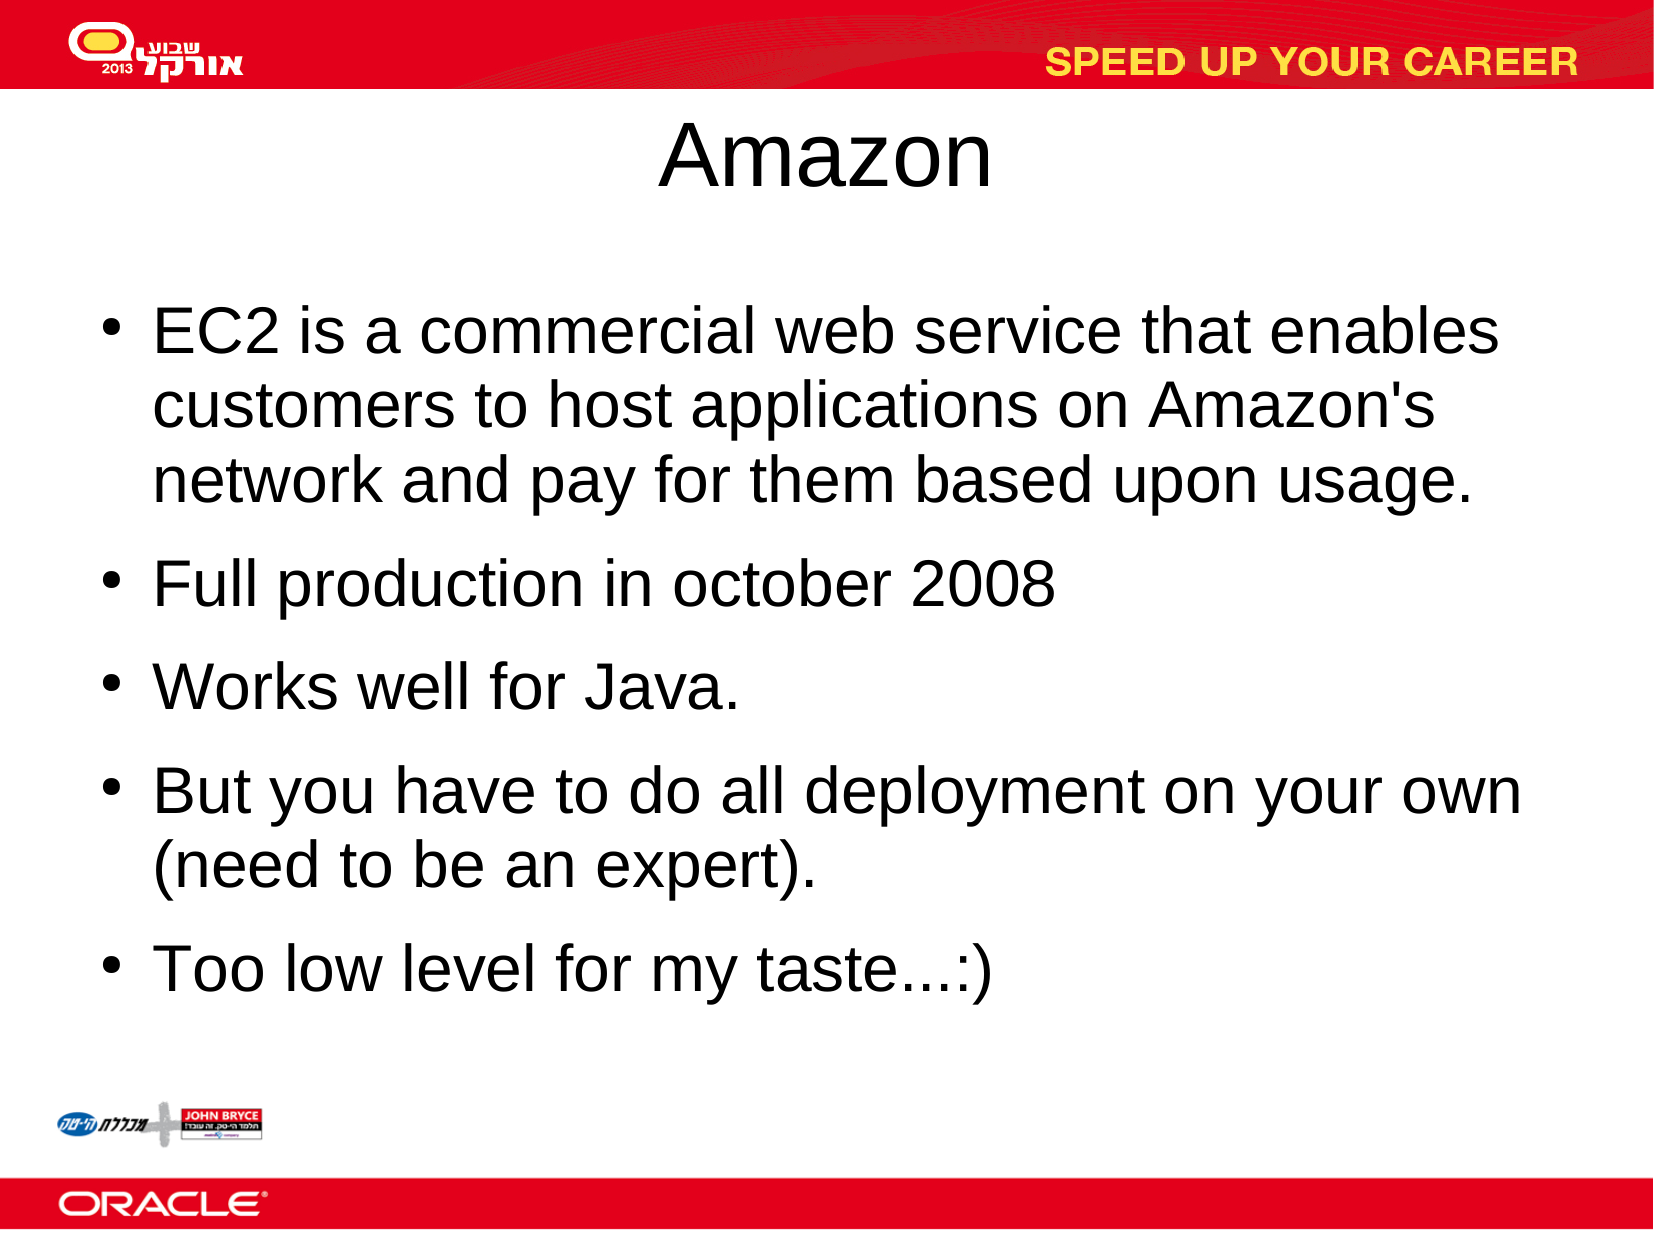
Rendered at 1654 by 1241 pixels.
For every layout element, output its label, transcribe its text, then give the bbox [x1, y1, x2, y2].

picture [0, 1087, 1653, 1240]
picture [0, 0, 1654, 89]
title Amazon [82, 49, 1571, 257]
list EC2 is a commercial web service that enables customers to host applications on Amazon's network and pay for them based upon usage. Full production in october 2008 Works well for Java. But you have to do all deployment on your own (need to be an expert). Too low level for my taste...:) [82, 290, 1538, 1010]
